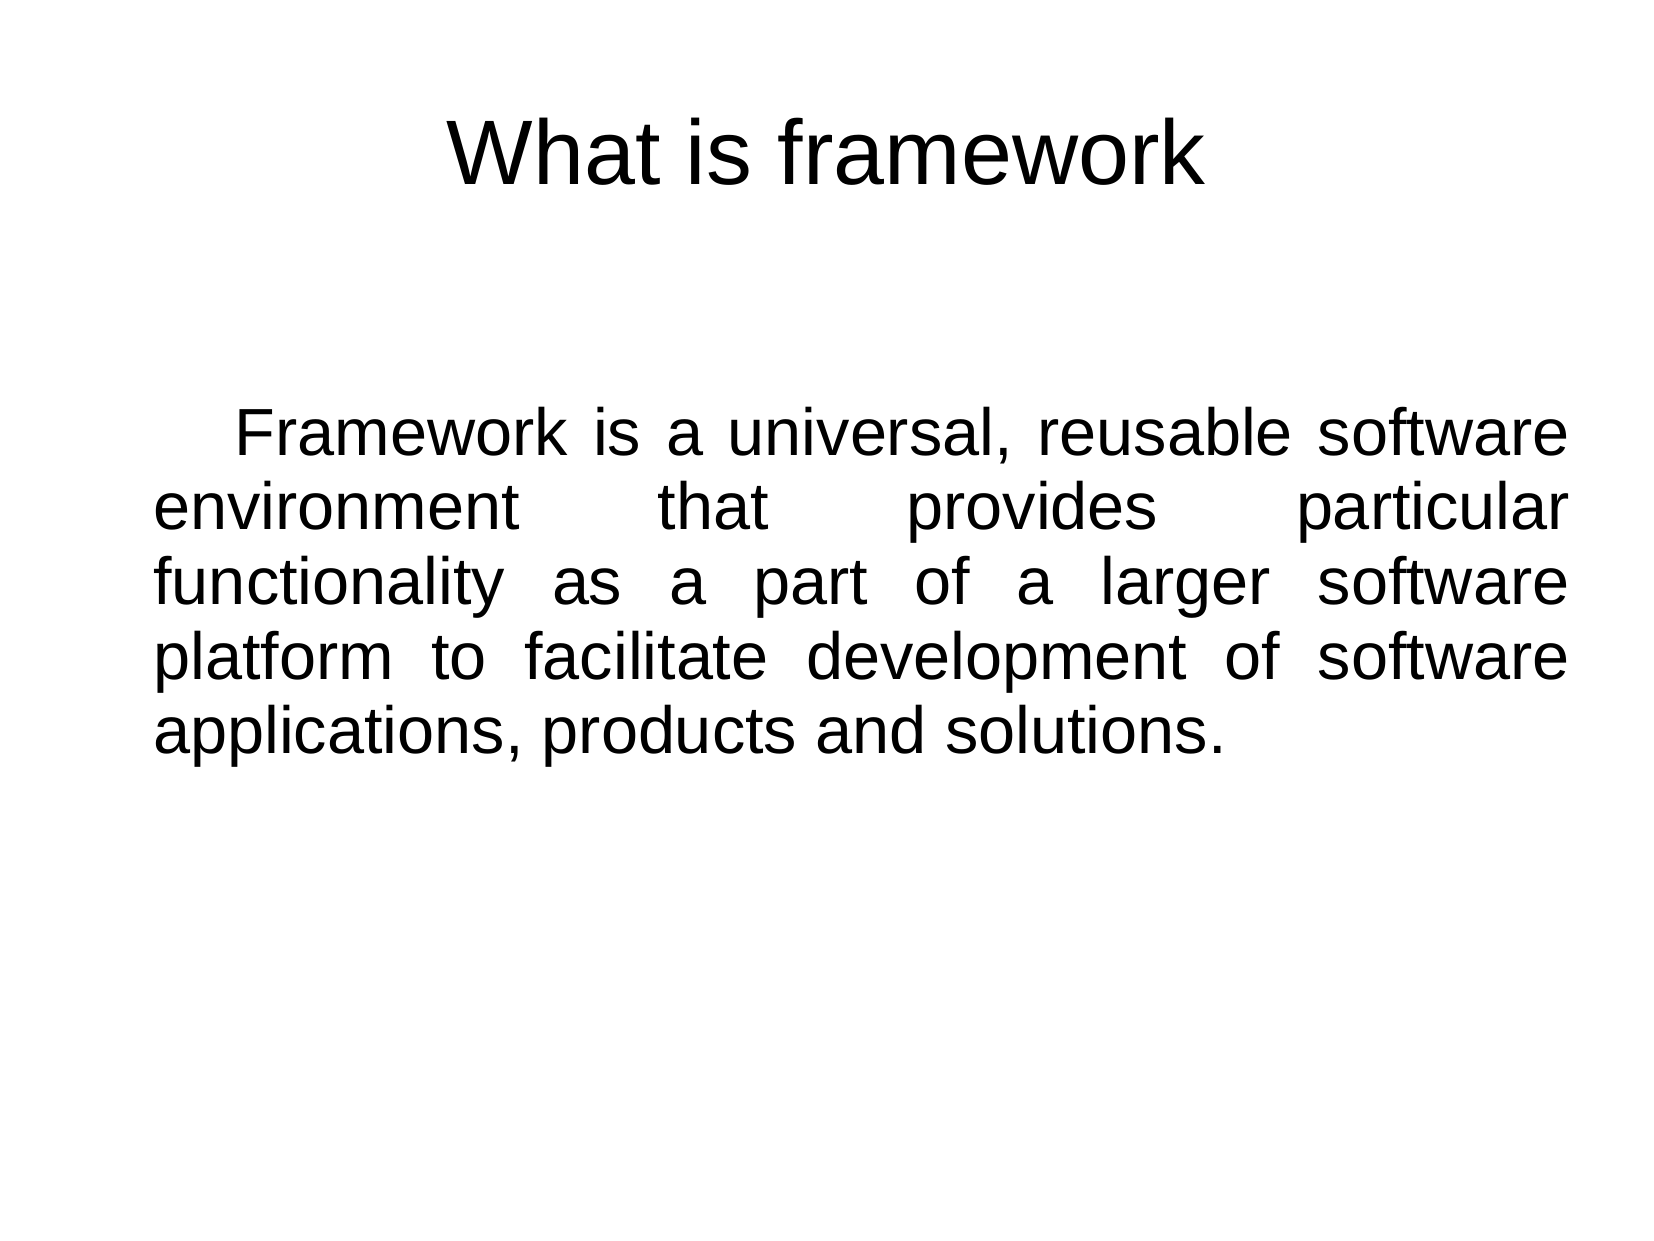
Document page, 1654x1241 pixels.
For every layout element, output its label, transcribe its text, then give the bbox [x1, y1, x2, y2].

list Framework is a universal, reusable software environment that provides particular functionality as a part of a larger software platform to facilitate development of software applications, products and solutions. [82, 290, 1571, 1010]
title What is framework [82, 49, 1571, 257]
